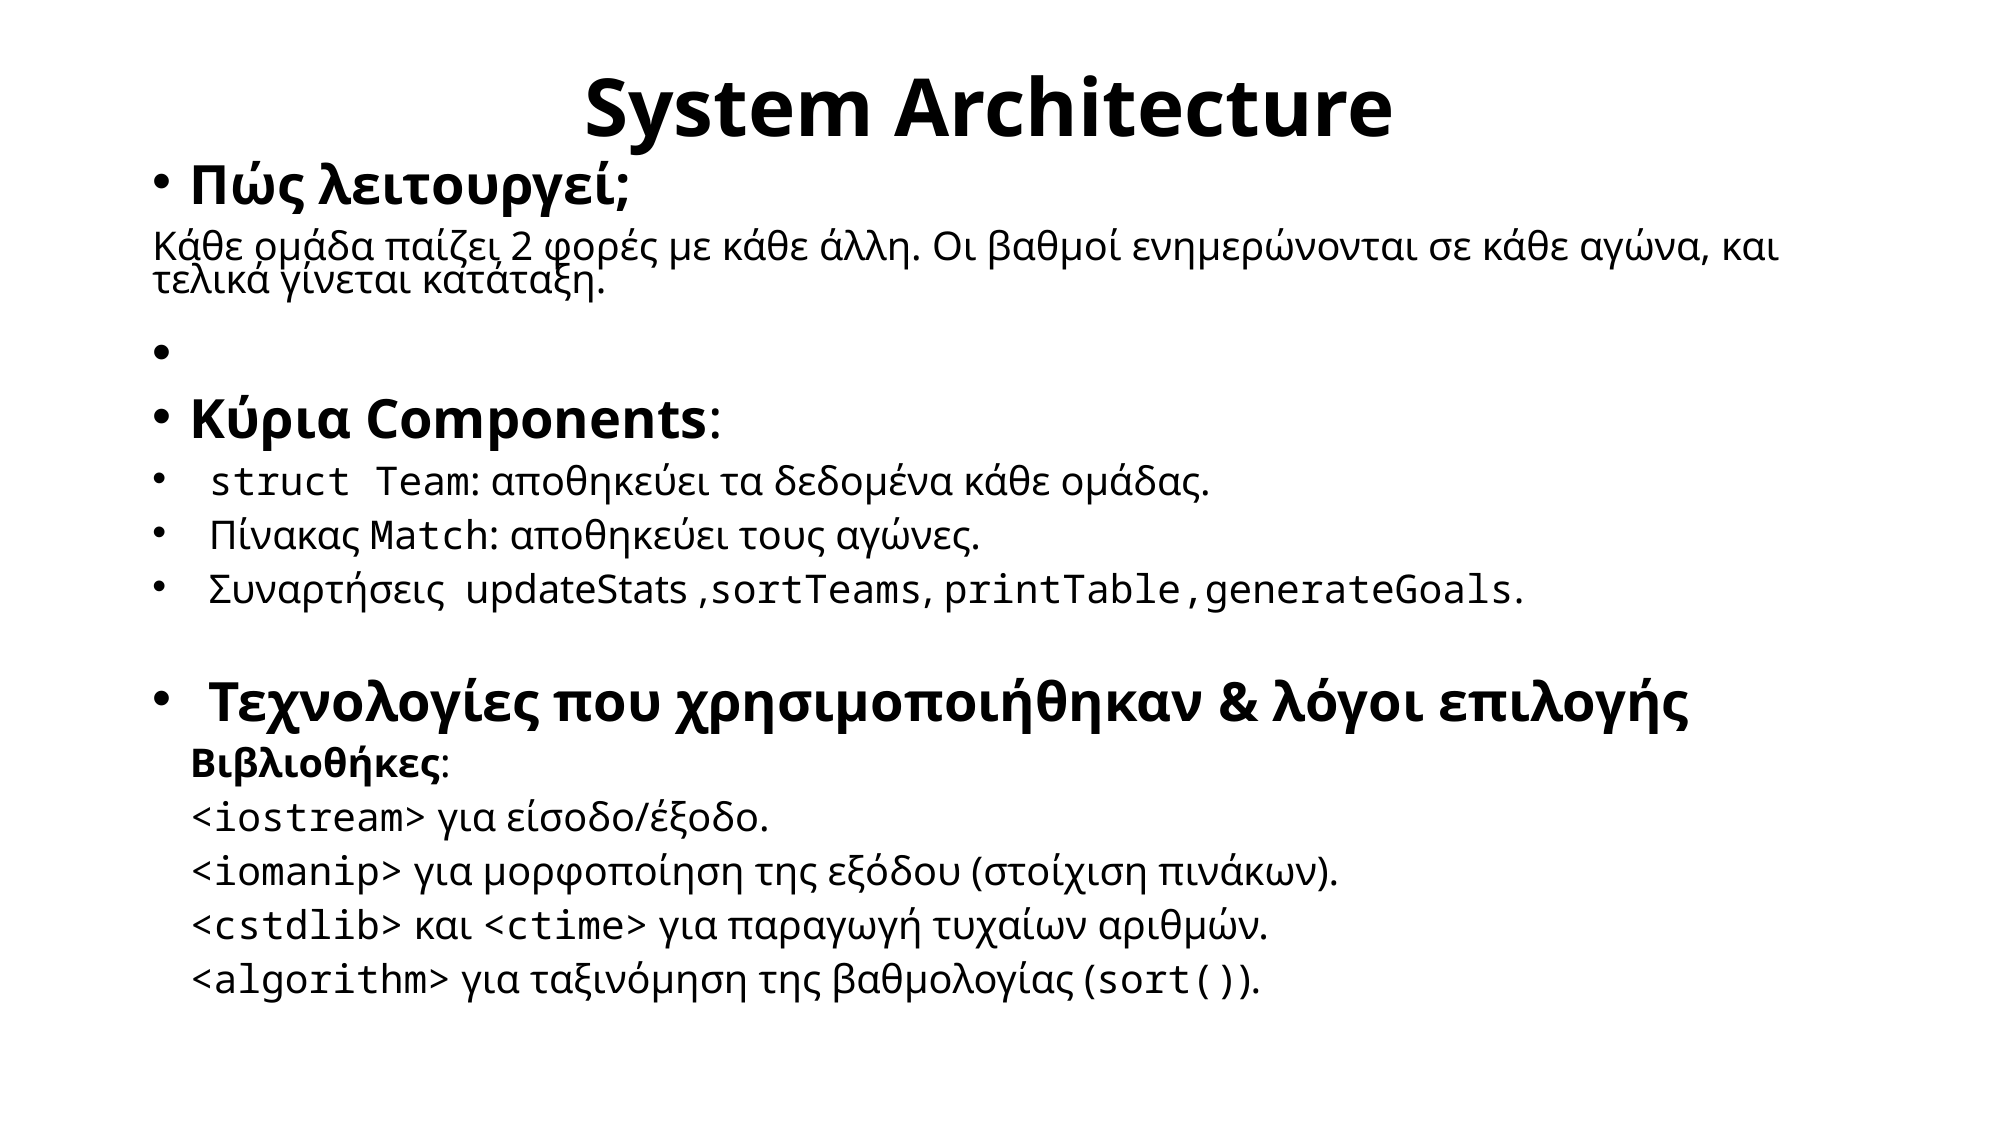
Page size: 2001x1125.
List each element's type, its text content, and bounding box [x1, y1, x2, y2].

list Πώς λειτουργεί; Κάθε ομάδα παίζει 2 φορές με κάθε άλλη. Οι βαθμοί ενημερώνονται σε κάθε αγώνα, και τελικά γίνεται κατάταξη. Κύρια Components: struct Team: αποθηκεύει τα δεδομένα κάθε ομάδας. Πίνακας Match: αποθηκεύει τους αγώνες. Συναρτήσεις updateStats ,sortTeams, printTable,generateGoals. Τεχνολογίες που χρησιµοποιήθηκαν & λόγοι επιλογής Βιβλιοθήκες: <iostream> για είσοδο/έξοδο. <iomanip> για μορφοποίηση της εξόδου (στοίχιση πινάκων). <cstdlib> και <ctime> για παραγωγή τυχαίων αριθμών. <algorithm> για ταξινόμηση της βαθμολογίας (sort()). [137, 160, 1863, 1069]
title System Architecture [137, 59, 1863, 160]
